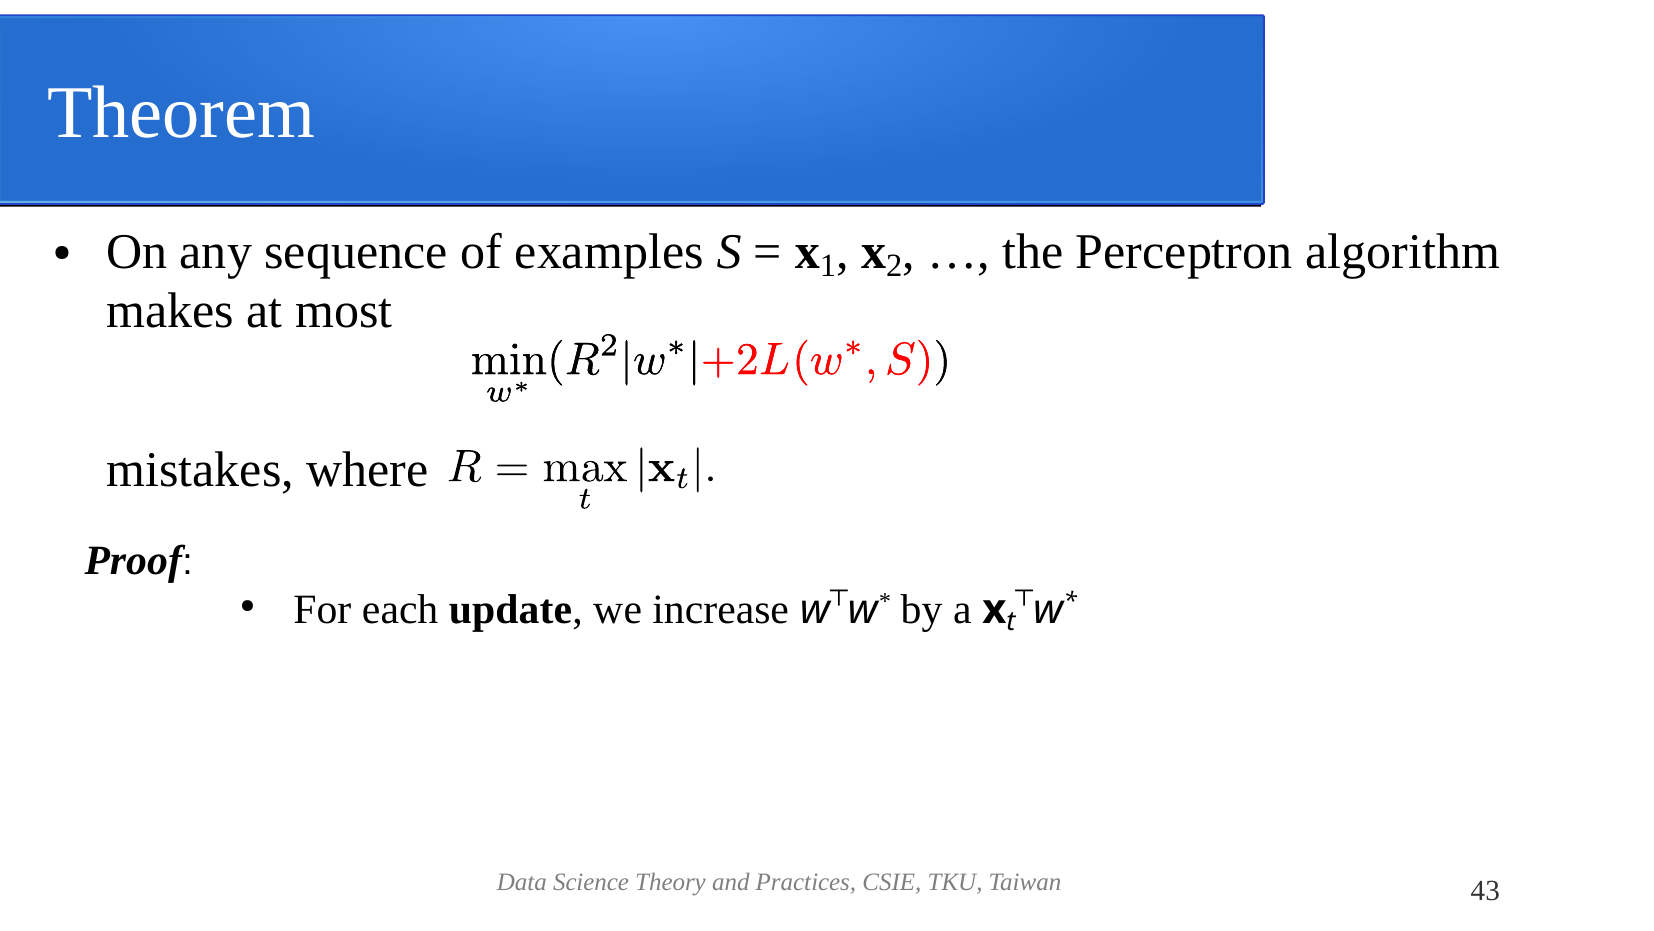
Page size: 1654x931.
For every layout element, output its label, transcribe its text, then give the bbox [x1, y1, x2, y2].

text_box For each update, we increase w┬w* by a xt┬w* [207, 559, 1259, 724]
picture [469, 332, 949, 404]
text_box Proof: [69, 529, 306, 591]
list On any sequence of examples S = x1, x2, …, the Perceptron algorithm makes at most mistakes, where [35, 224, 1524, 764]
title Theorem [47, 35, 1199, 189]
picture [444, 445, 715, 511]
